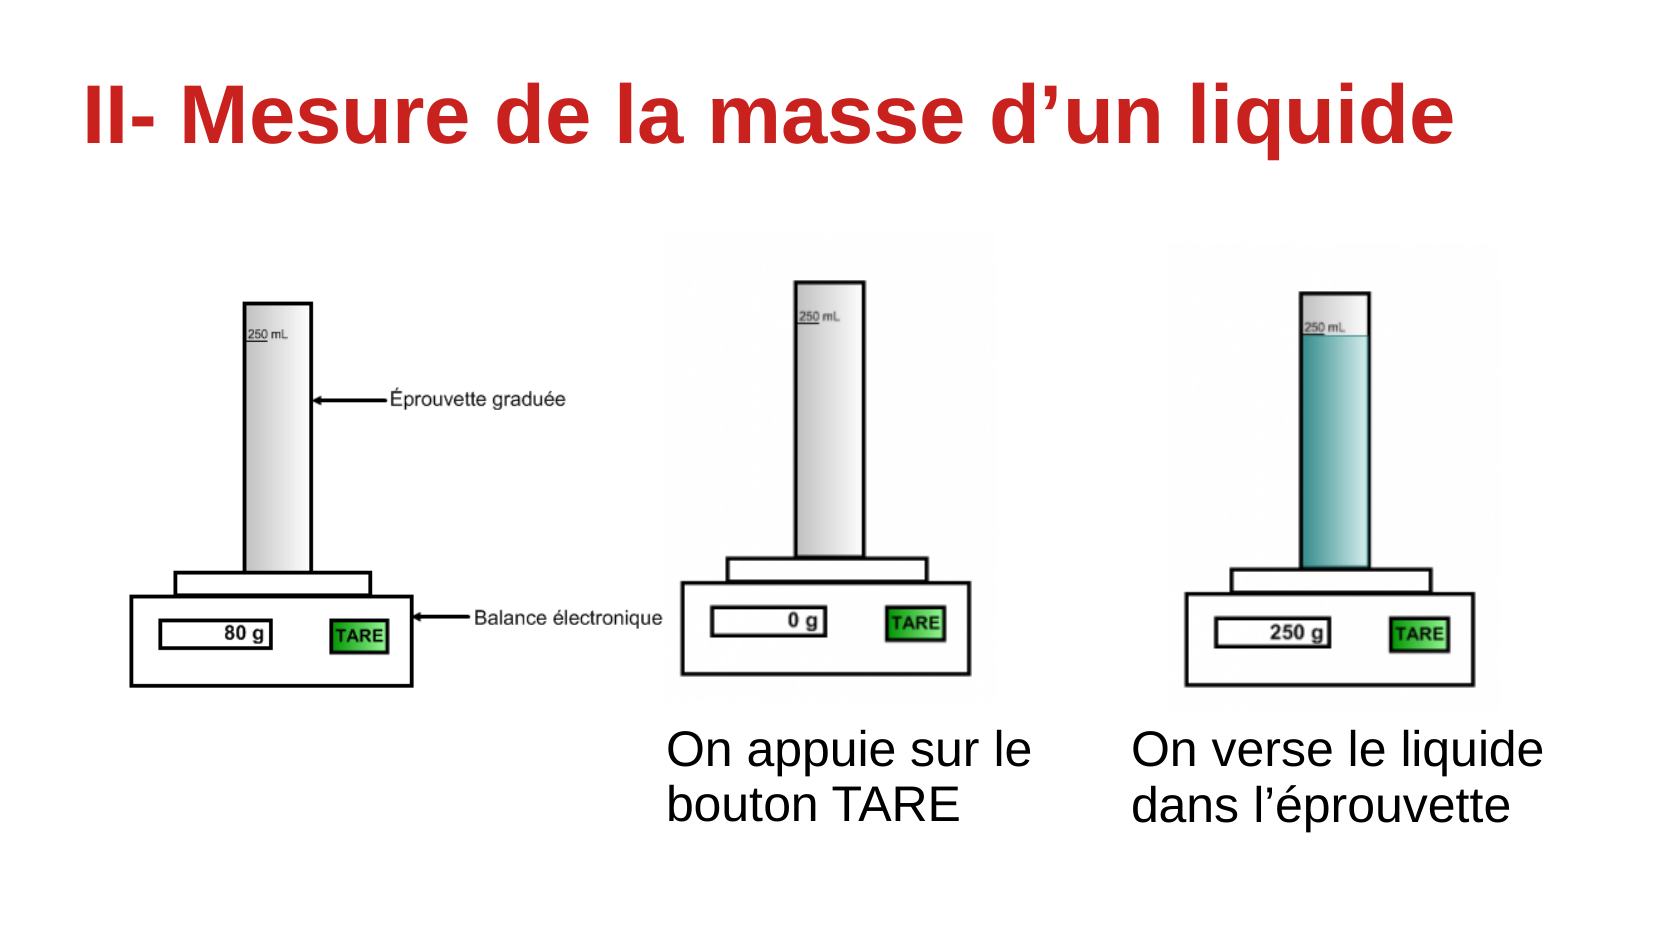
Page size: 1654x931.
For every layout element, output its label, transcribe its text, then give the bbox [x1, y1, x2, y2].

title II- Mesure de la masse d’un liquide [82, 37, 1571, 193]
text_box On verse le liquide dans l’éprouvette [1116, 713, 1576, 841]
text_box On appuie sur le bouton TARE [651, 713, 1064, 840]
picture [1167, 243, 1501, 713]
picture [112, 232, 997, 713]
